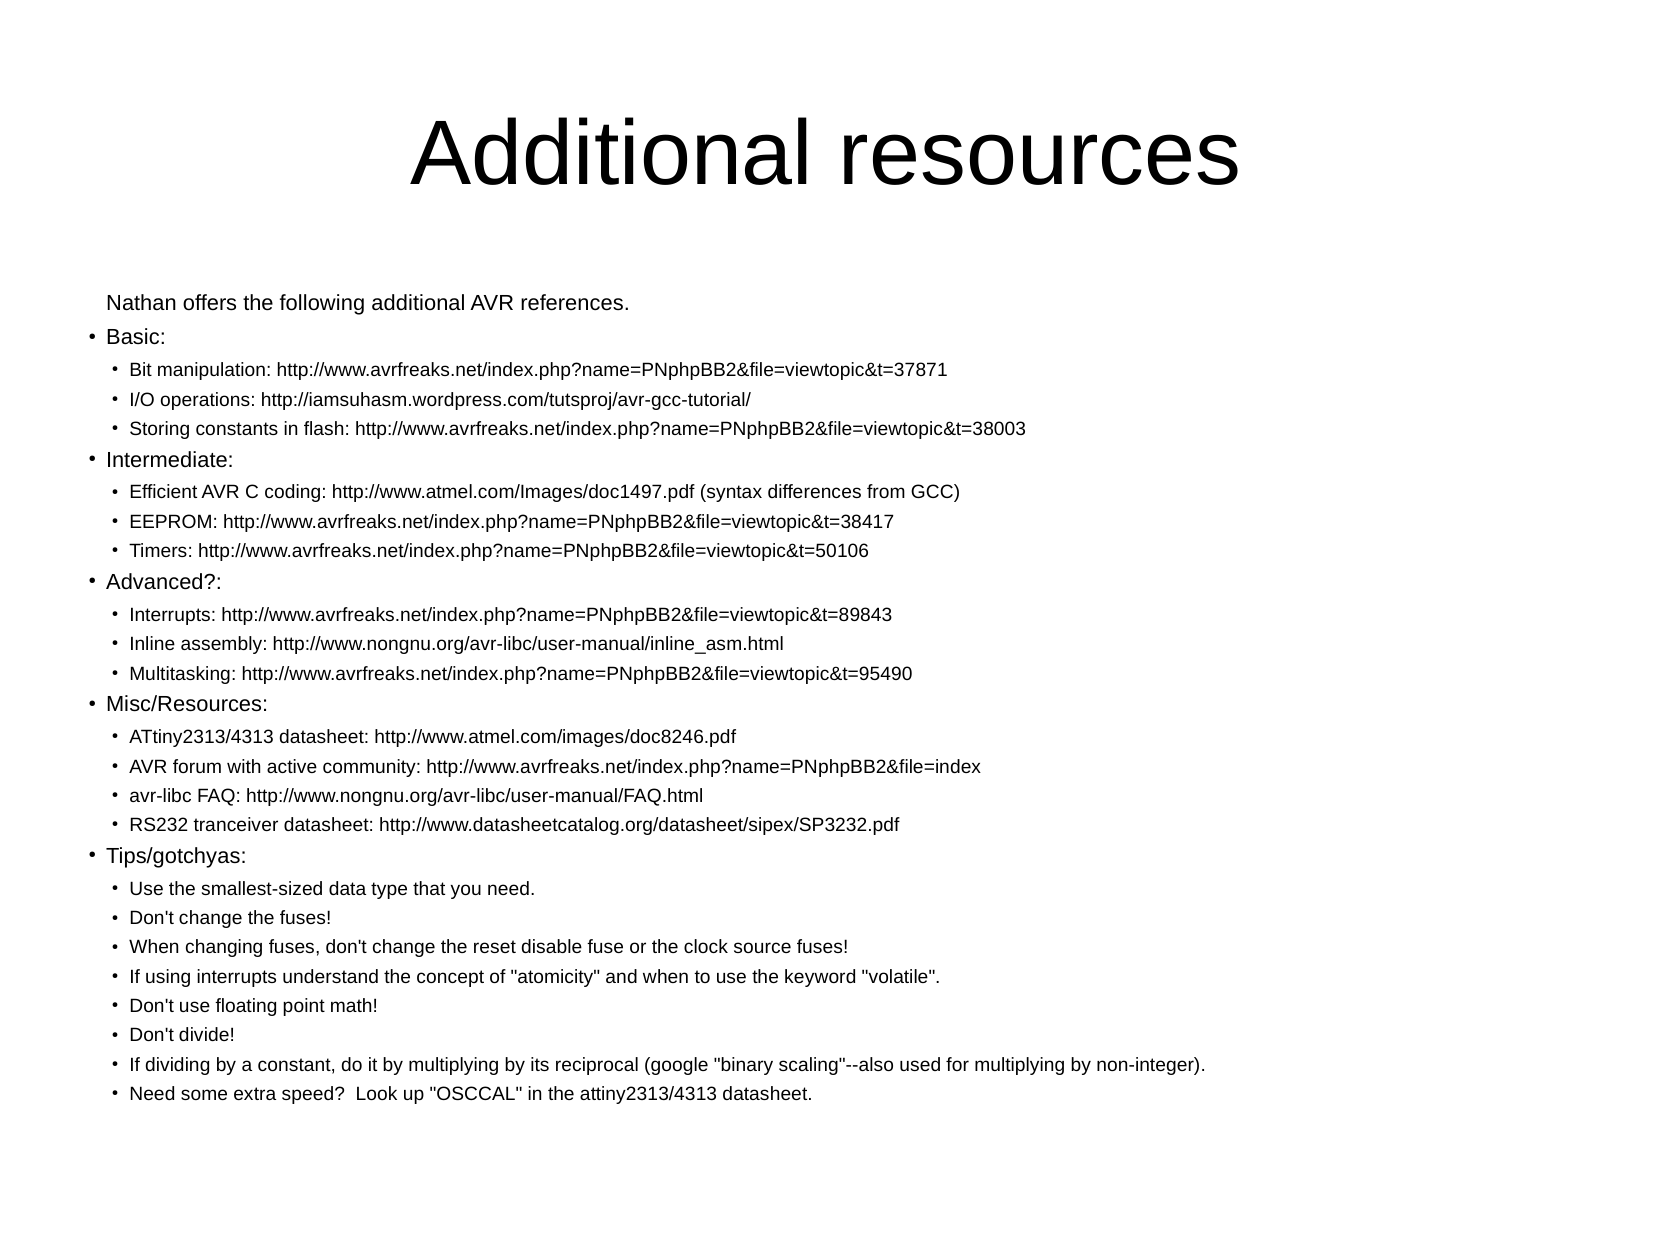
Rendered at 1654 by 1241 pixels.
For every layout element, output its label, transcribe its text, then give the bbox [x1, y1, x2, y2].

list Nathan offers the following additional AVR references. Basic: Bit manipulation: http://www.avrfreaks.net/index.php?name=PNphpBB2&file=viewtopic&t=37871 I/O operations: http://iamsuhasm.wordpress.com/tutsproj/avr-gcc-tutorial/ Storing constants in flash: http://www.avrfreaks.net/index.php?name=PNphpBB2&file=viewtopic&t=38003 Intermediate: Efficient AVR C coding: http://www.atmel.com/Images/doc1497.pdf (syntax differences from GCC) EEPROM: http://www.avrfreaks.net/index.php?name=PNphpBB2&file=viewtopic&t=38417 Timers: http://www.avrfreaks.net/index.php?name=PNphpBB2&file=viewtopic&t=50106 Advanced?: Interrupts: http://www.avrfreaks.net/index.php?name=PNphpBB2&file=viewtopic&t=89843 Inline assembly: http://www.nongnu.org/avr-libc/user-manual/inline_asm.html Multitasking: http://www.avrfreaks.net/index.php?name=PNphpBB2&file=viewtopic&t=95490 Misc/Resources: ATtiny2313/4313 datasheet: http://www.atmel.com/images/doc8246.pdf AVR forum with active community: http://www.avrfreaks.net/index.php?name=PNphpBB2&file=index avr-libc FAQ: http://www.nongnu.org/avr-libc/user-manual/FAQ.html RS232 tranceiver datasheet: http://www.datasheetcatalog.org/datasheet/sipex/SP3232.pdf Tips/gotchyas: Use the smallest-sized data type that you need. Don't change the fuses! When changing fuses, don't change the reset disable fuse or the clock source fuses! If using interrupts understand the concept of "atomicity" and when to use the keyword "volatile". Don't use floating point math! Don't divide! If dividing by a constant, do it by multiplying by its reciprocal (google "binary scaling"--also used for multiplying by non-integer). Need some extra speed? Look up "OSCCAL" in the attiny2313/4313 datasheet. [82, 290, 1571, 1109]
title Additional resources [82, 56, 1571, 250]
